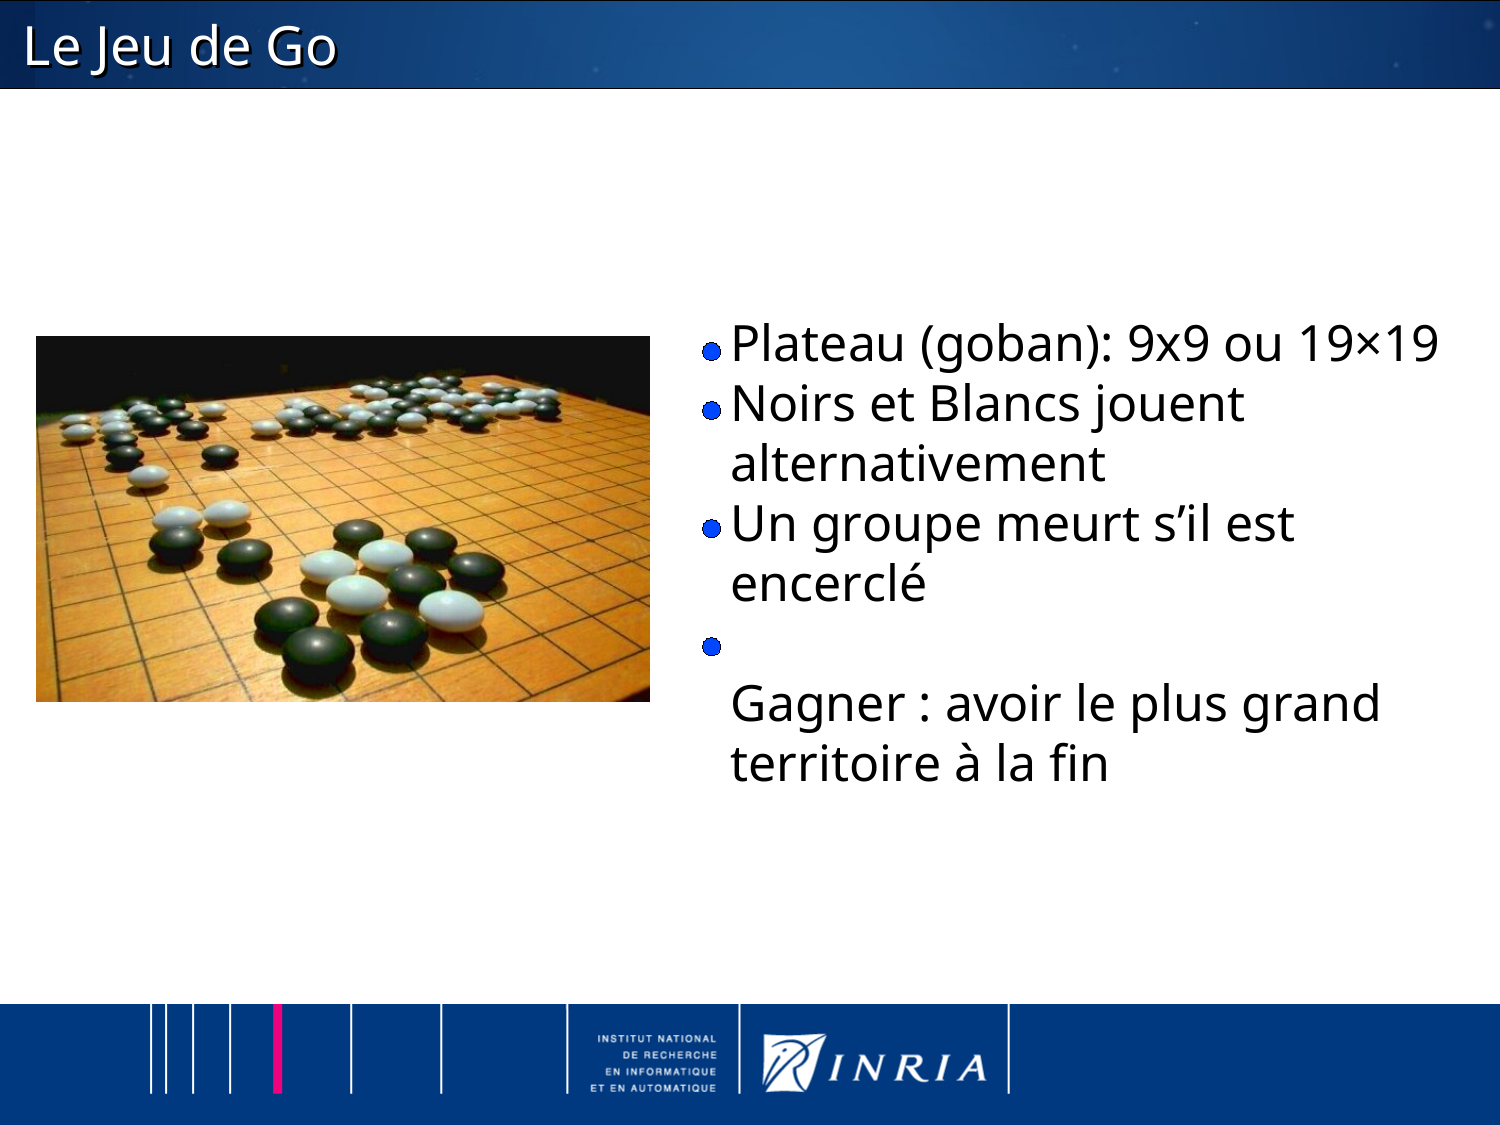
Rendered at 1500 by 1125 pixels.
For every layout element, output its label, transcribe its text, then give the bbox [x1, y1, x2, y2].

text_box Le Jeu de Go [0, 0, 1500, 89]
text_box Plateau (goban): 9x9 ou 19×19 Noirs et Blancs jouent alternativement Un groupe meurt s’il est encerclé Gagner : avoir le plus grand territoire à la fin [715, 304, 1477, 800]
text_box [702, 342, 721, 361]
picture [36, 336, 650, 702]
text_box [702, 637, 721, 656]
picture [0, 1004, 1500, 1125]
text_box [702, 401, 721, 420]
text_box [702, 519, 721, 538]
